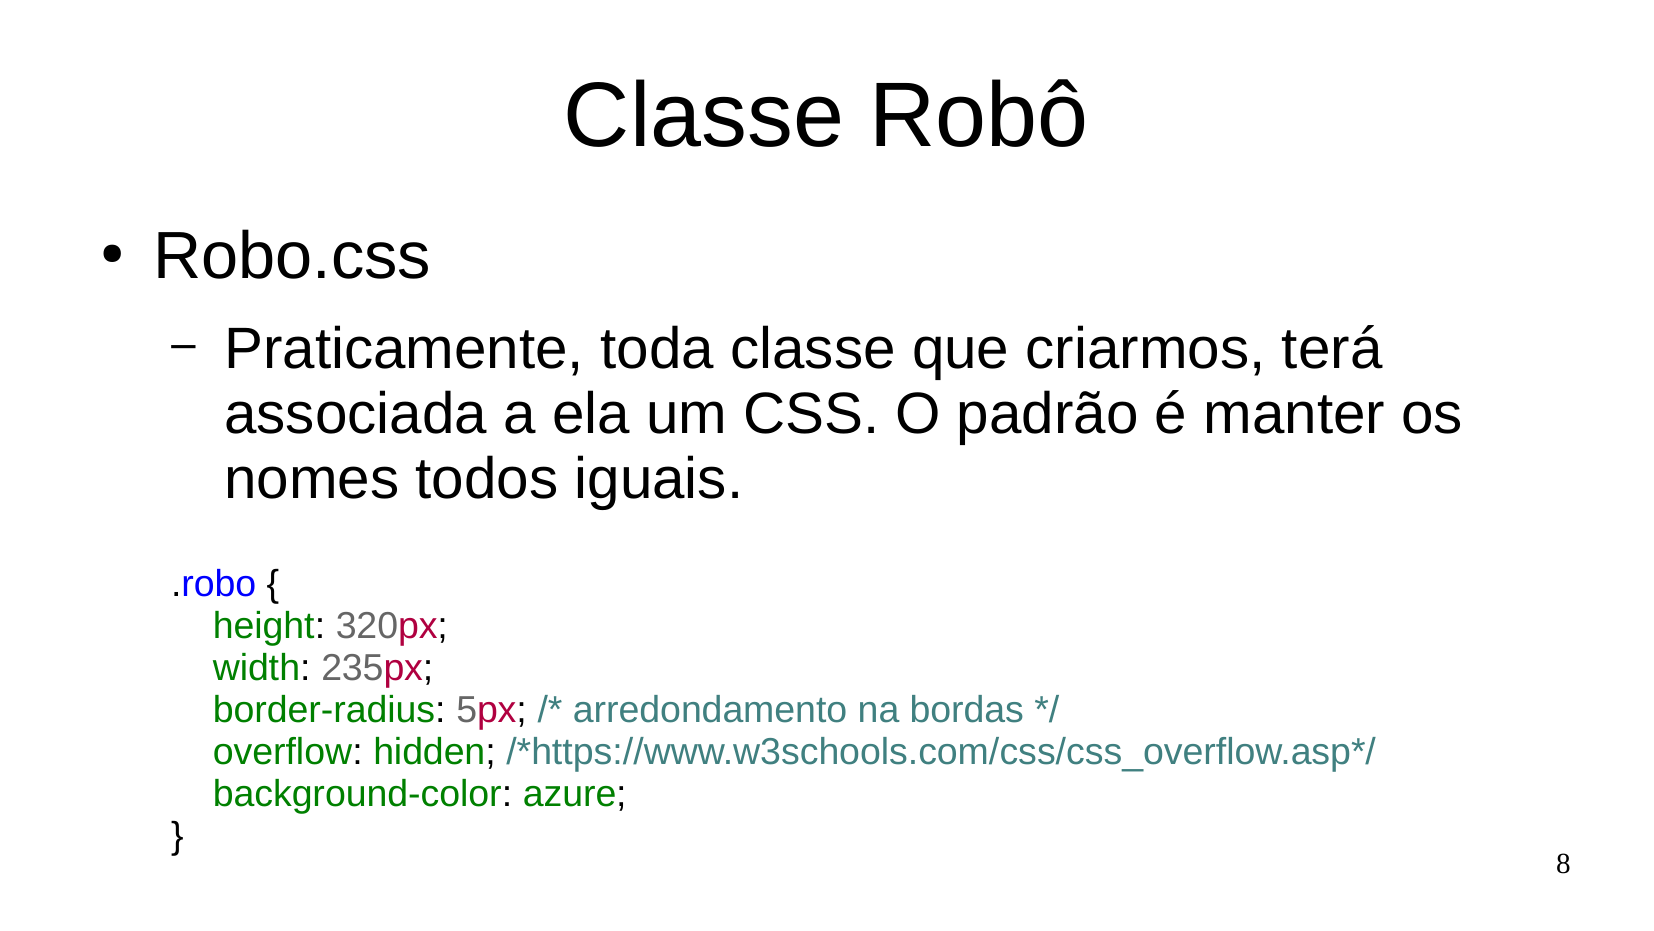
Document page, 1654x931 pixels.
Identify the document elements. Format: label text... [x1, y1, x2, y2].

title Classe Robô [82, 37, 1571, 193]
text_box .robo { height: 320px; width: 235px; border-radius: 5px; /* arredondamento na bordas */ overflow: hidden; /*https://www.w3schools.com/css/css_overflow.asp*/ background-color: azure; } [156, 555, 1402, 865]
list Robo.css Praticamente, toda classe que criarmos, terá associada a ela um CSS. O padrão é manter os nomes todos iguais. [82, 217, 1571, 758]
